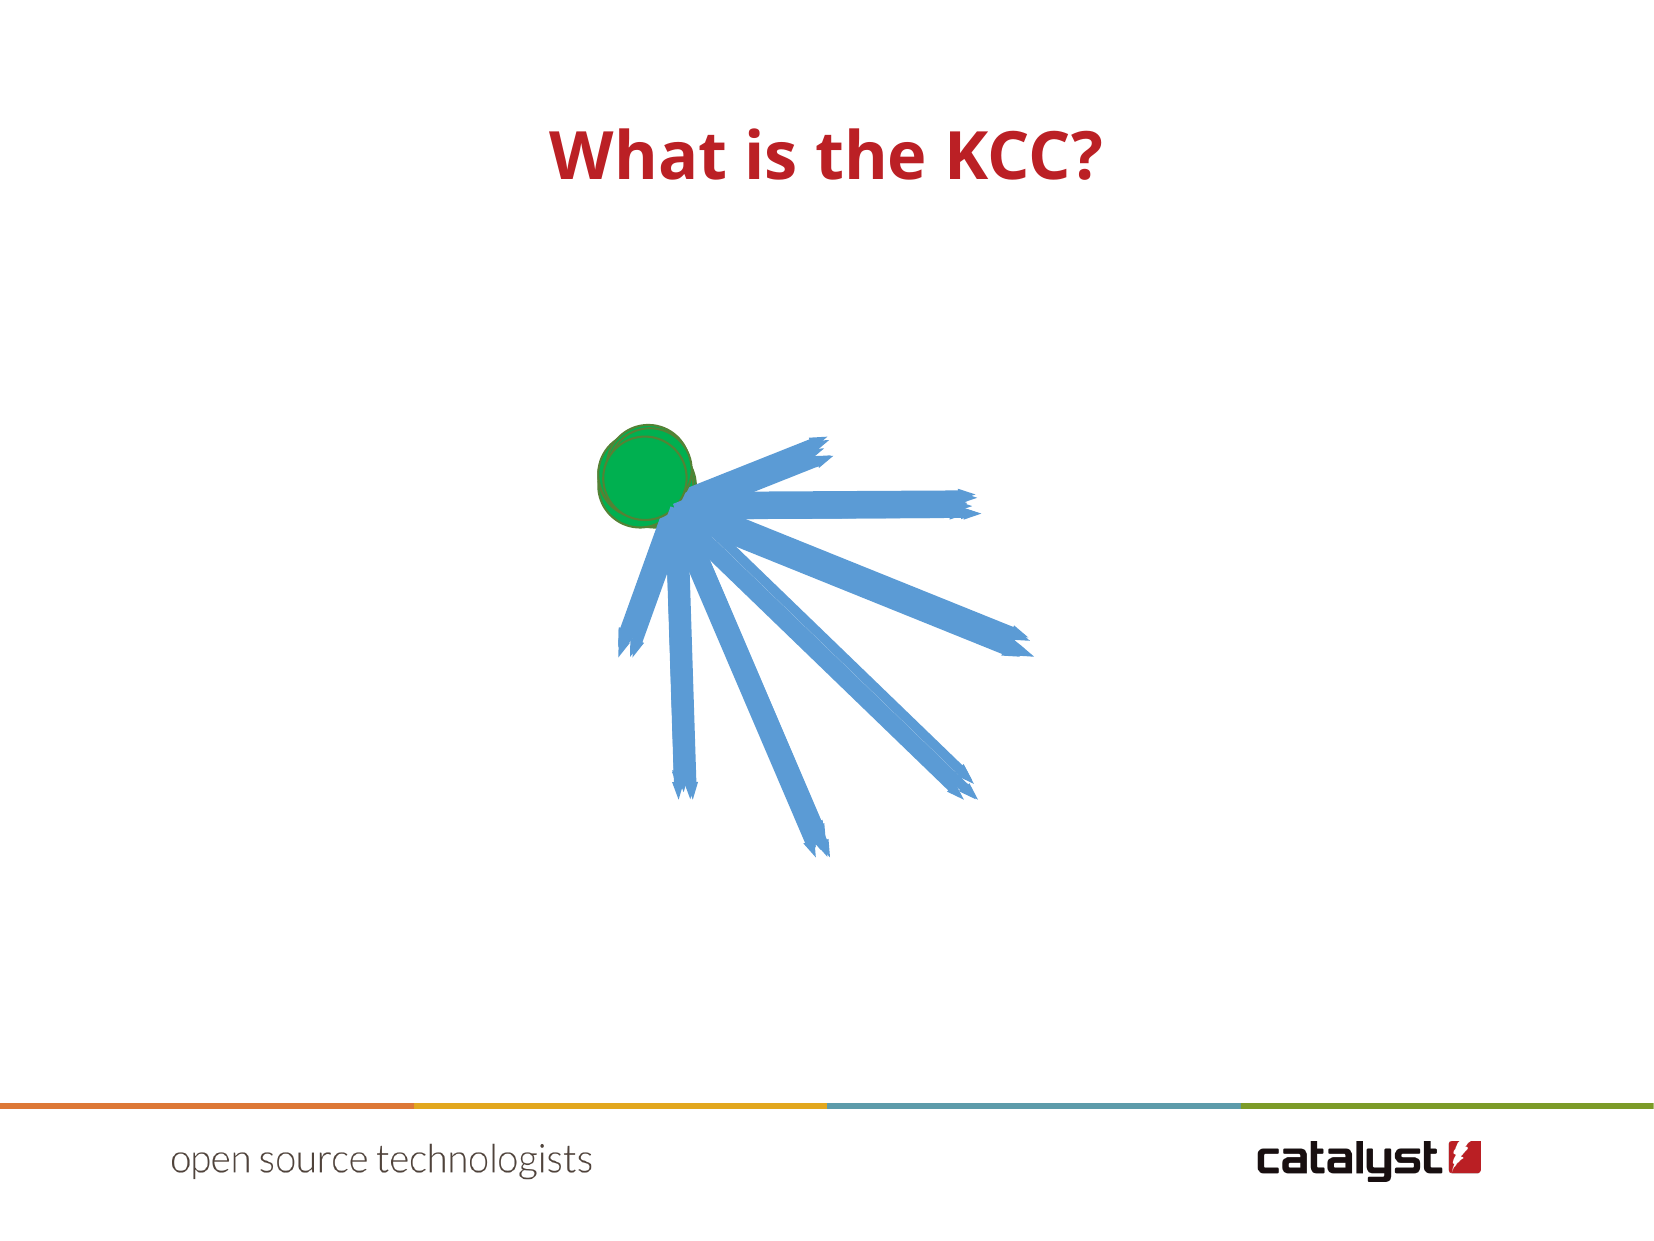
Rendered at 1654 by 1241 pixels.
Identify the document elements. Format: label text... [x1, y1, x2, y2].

title What is the KCC? [82, 49, 1571, 257]
text_box [598, 424, 696, 528]
